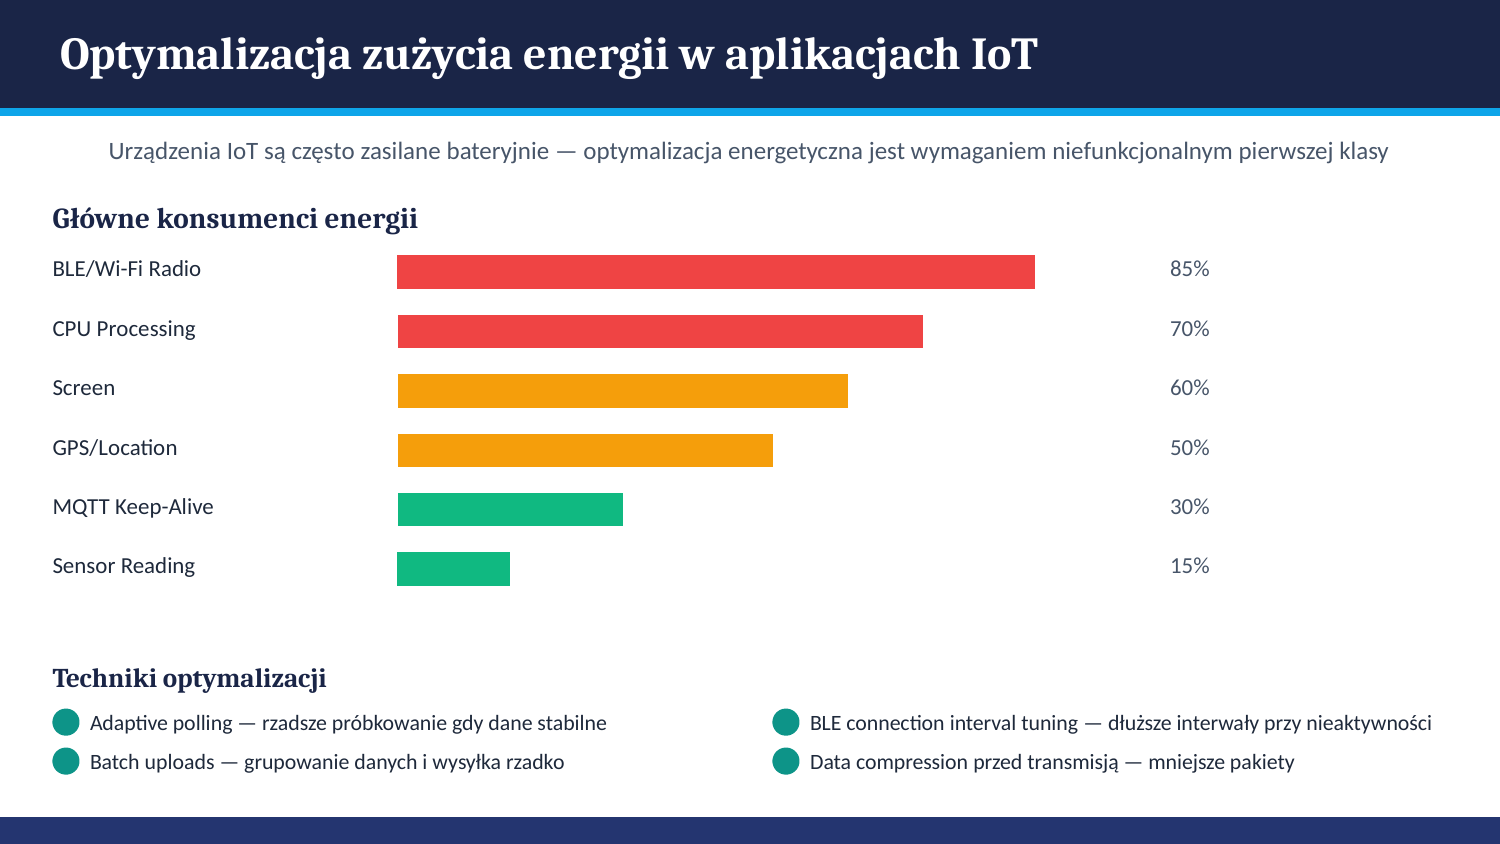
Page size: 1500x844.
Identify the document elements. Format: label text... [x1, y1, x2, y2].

text_box [772, 747, 800, 775]
text_box [0, 817, 1500, 844]
text_box Adaptive polling — rzadsze próbkowanie gdy dane stabilne [90, 707, 735, 743]
text_box CPU Processing [53, 308, 383, 353]
text_box Batch uploads — grupowanie danych i wysyłka rzadko [90, 746, 735, 782]
text_box GPS/Location [53, 427, 383, 472]
text_box 30% [1170, 486, 1245, 531]
text_box [398, 434, 773, 467]
text_box 60% [1170, 367, 1245, 412]
text_box Urządzenia IoT są często zasilane bateryjnie — optymalizacja energetyczna jest wymaganiem niefunkcjonalnym pierwszej klasy [60, 127, 1440, 180]
text_box [52, 747, 80, 775]
text_box Data compression przed transmisją — mniejsze pakiety [810, 746, 1455, 782]
text_box [772, 708, 800, 736]
text_box BLE/Wi-Fi Radio [53, 248, 383, 294]
text_box MQTT Keep-Alive [53, 486, 383, 531]
text_box 15% [1170, 545, 1245, 591]
text_box [397, 255, 1035, 289]
text_box Screen [53, 367, 383, 412]
text_box [52, 708, 80, 736]
text_box [398, 374, 848, 408]
text_box [0, 0, 1500, 116]
text_box Główne konsumenci energii [53, 201, 1448, 237]
text_box BLE connection interval tuning — dłuższe interwały przy nieaktywności [810, 707, 1455, 743]
text_box Sensor Reading [53, 545, 383, 591]
text_box Optymalizacja zużycia energii w aplikacjach IoT [60, 6, 1440, 104]
text_box [398, 493, 623, 526]
text_box [397, 552, 510, 586]
text_box 85% [1170, 248, 1245, 294]
text_box 50% [1170, 427, 1245, 472]
text_box [398, 315, 923, 348]
text_box Techniki optymalizacji [53, 656, 1448, 701]
text_box 70% [1170, 308, 1245, 353]
